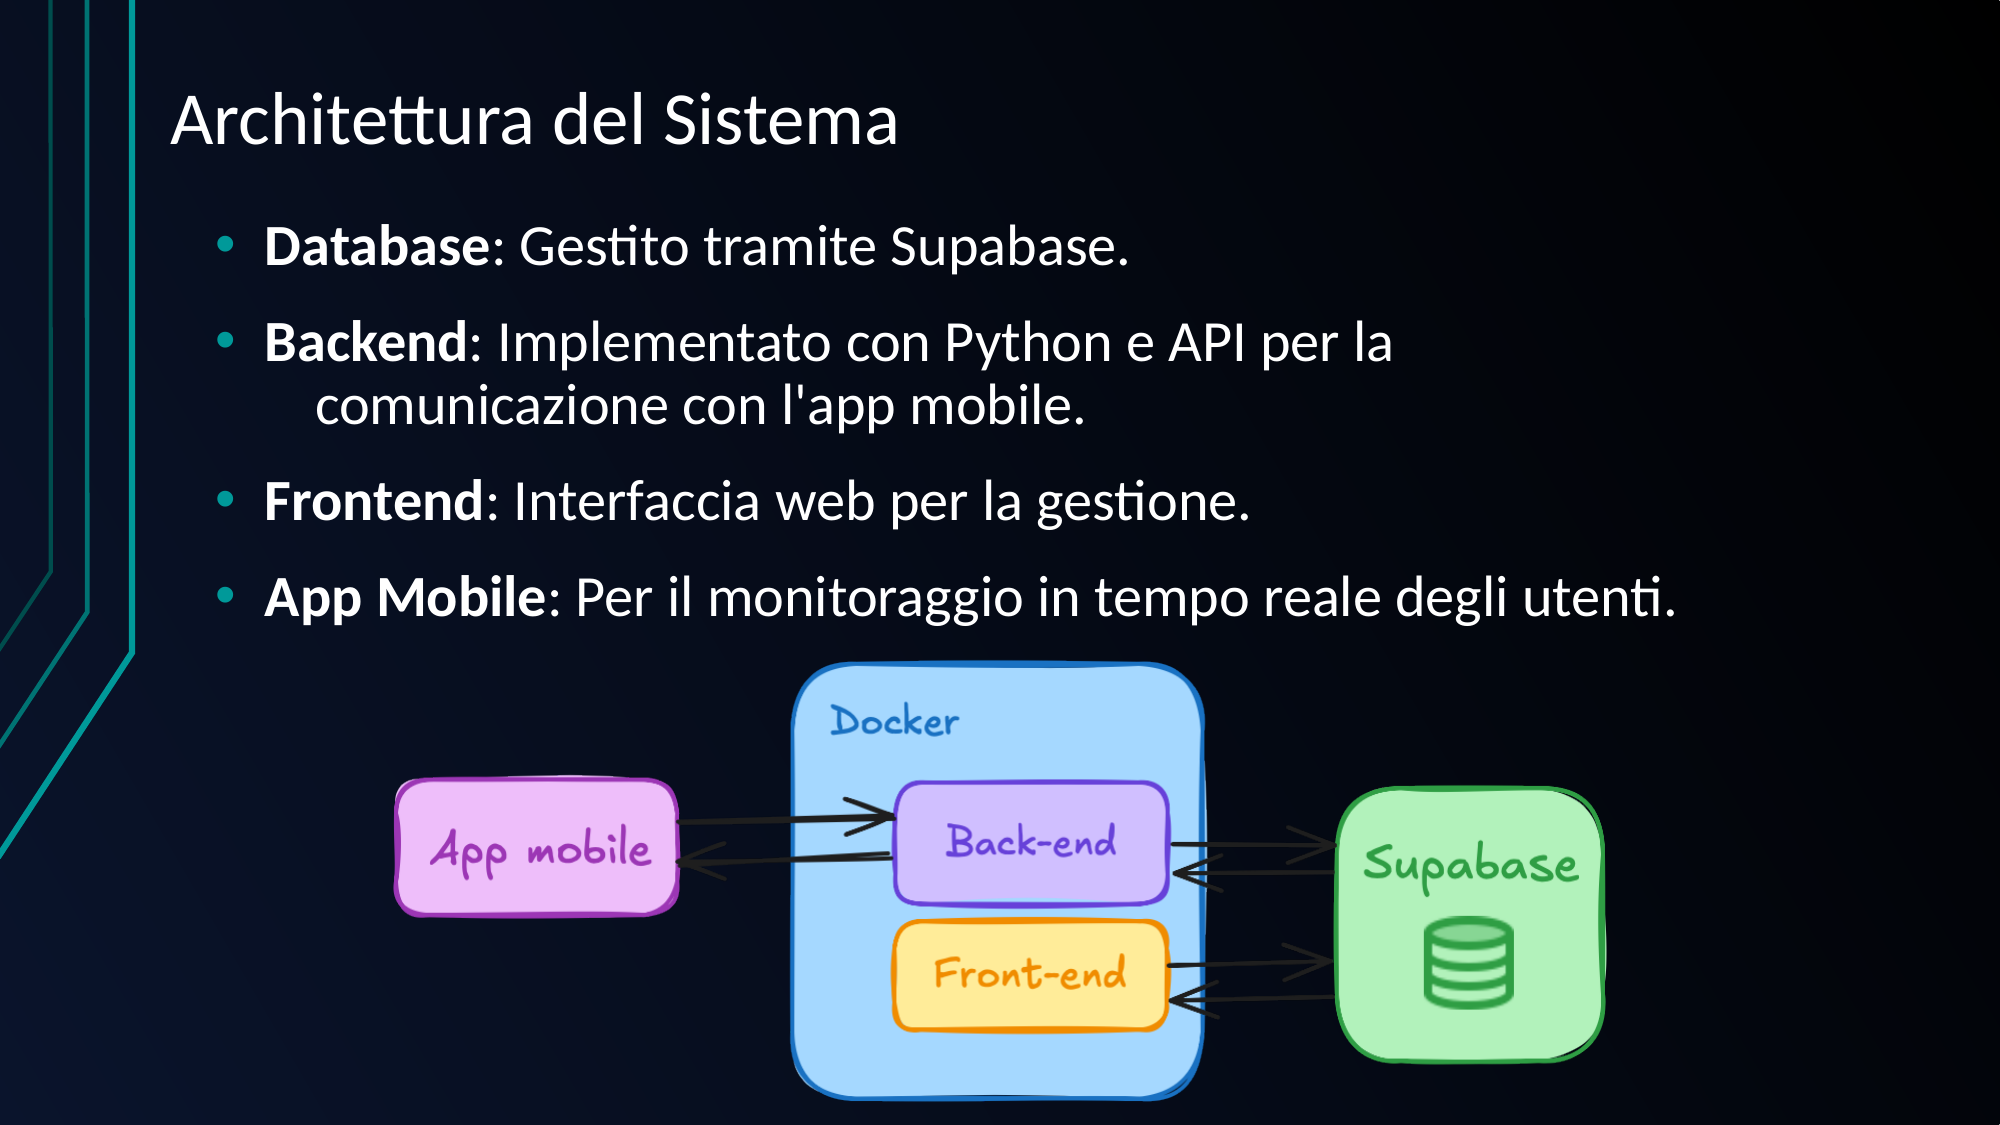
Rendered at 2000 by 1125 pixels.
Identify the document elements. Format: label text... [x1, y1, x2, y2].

title Architettura del Sistema [149, 22, 1850, 172]
list Database: Gestito tramite Supabase. Backend: Implementato con Python e API per la comunicazione con l'app mobile. Frontend: Interfaccia web per la gestione. App Mobile: Per il monitoraggio in tempo reale degli utenti. [199, 205, 1760, 640]
picture [376, 643, 1623, 1119]
